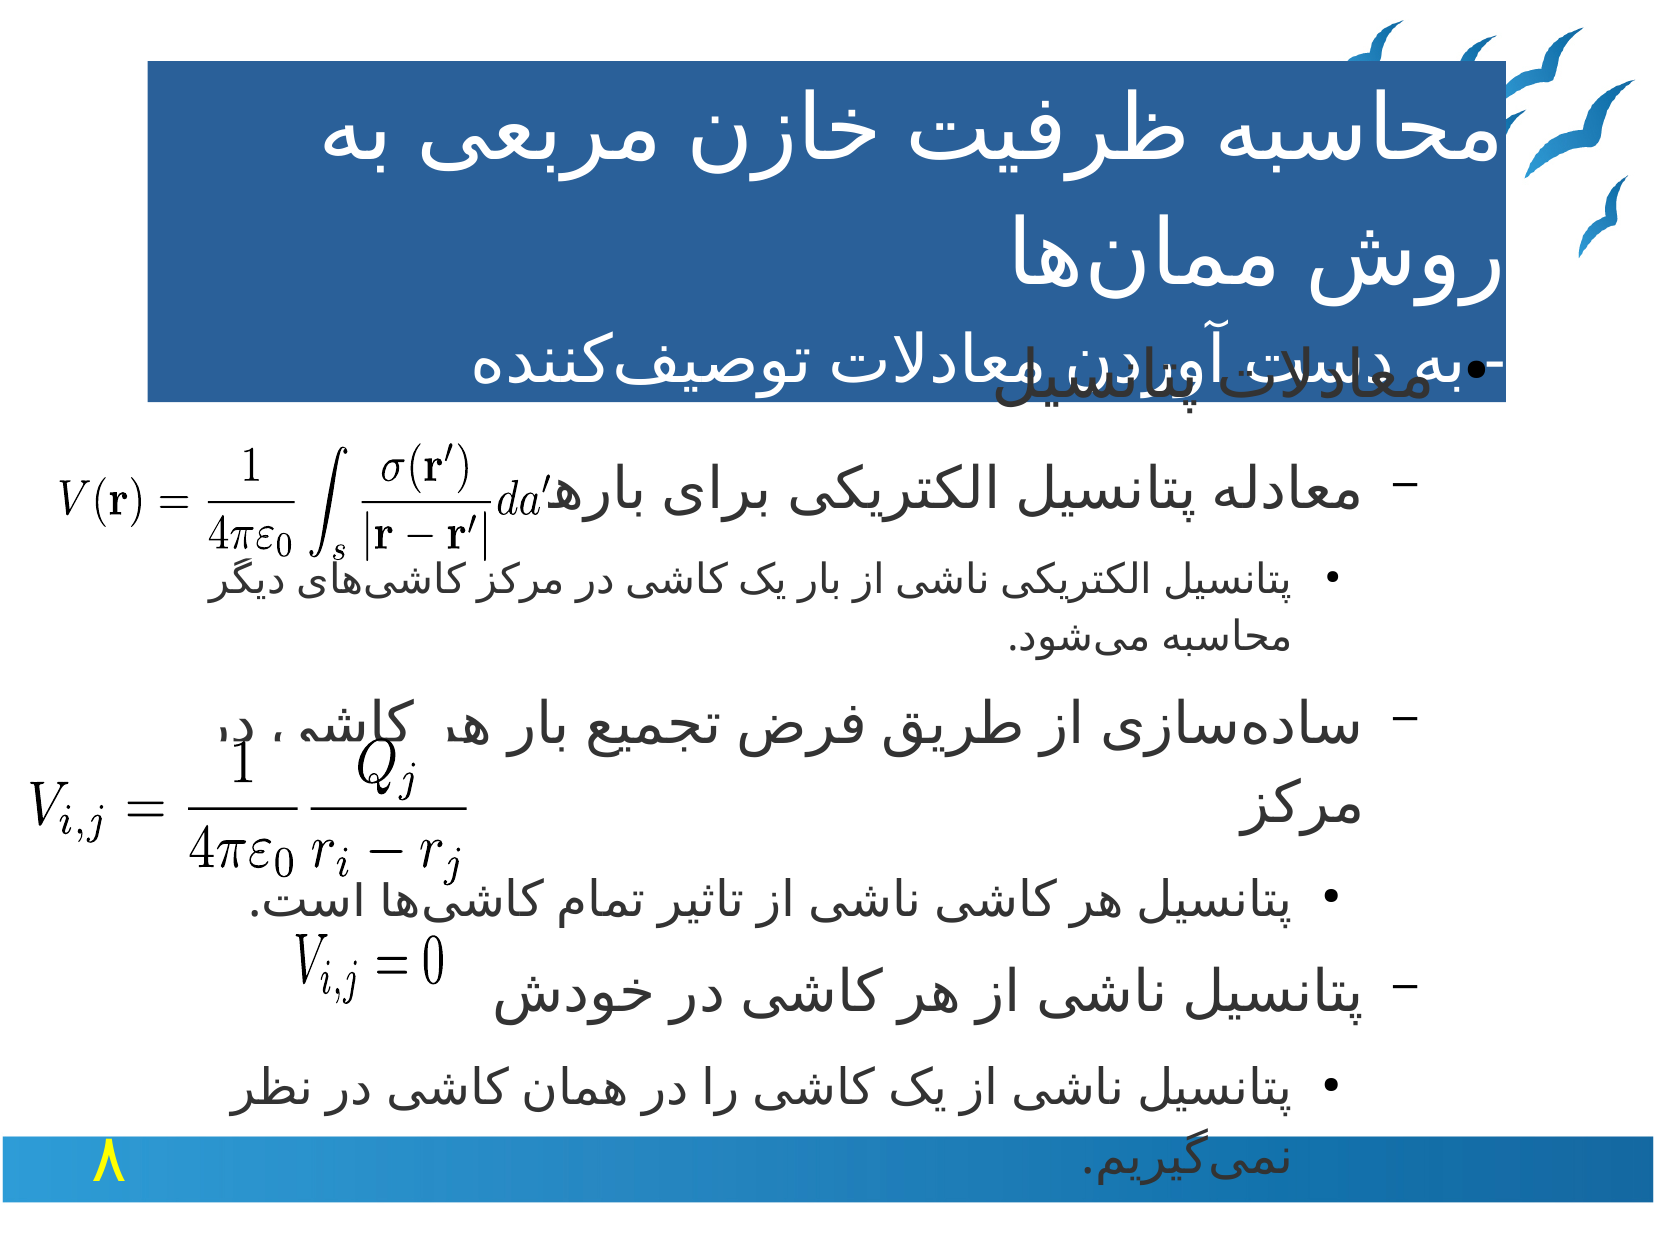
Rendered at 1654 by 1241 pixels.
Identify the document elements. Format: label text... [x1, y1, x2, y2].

text_box [295, 934, 443, 1004]
text_box [29, 738, 467, 886]
title محاسبه ظرفیت خازن مربعی به روش ممان‌ها - به دست آوردن معادلات توصیف‌کننده [147, 122, 1506, 326]
text_box ۸ [59, 1102, 148, 1241]
picture [0, 0, 1654, 1241]
text_box [59, 443, 550, 562]
list معادلات پتانسیل معادله پتانسیل الکتریکی برای بارهای سطحی پتانسیل الکتریکی ناشی از بار یک کاشی در مرکز کاشی‌های دیگر محاسبه می‌شود. ساده‌سازی از طریق فرض تجمیع بار هر کاشی در مرکز پتانسیل هر کاشی ناشی از تاثیر تمام کاشی‌ها است. پتانسیل ناشی از هر کاشی در خودش پتانسیل ناشی از یک کاشی را در همان کاشی در نظر نمی‌گیریم. [147, 326, 1506, 1111]
